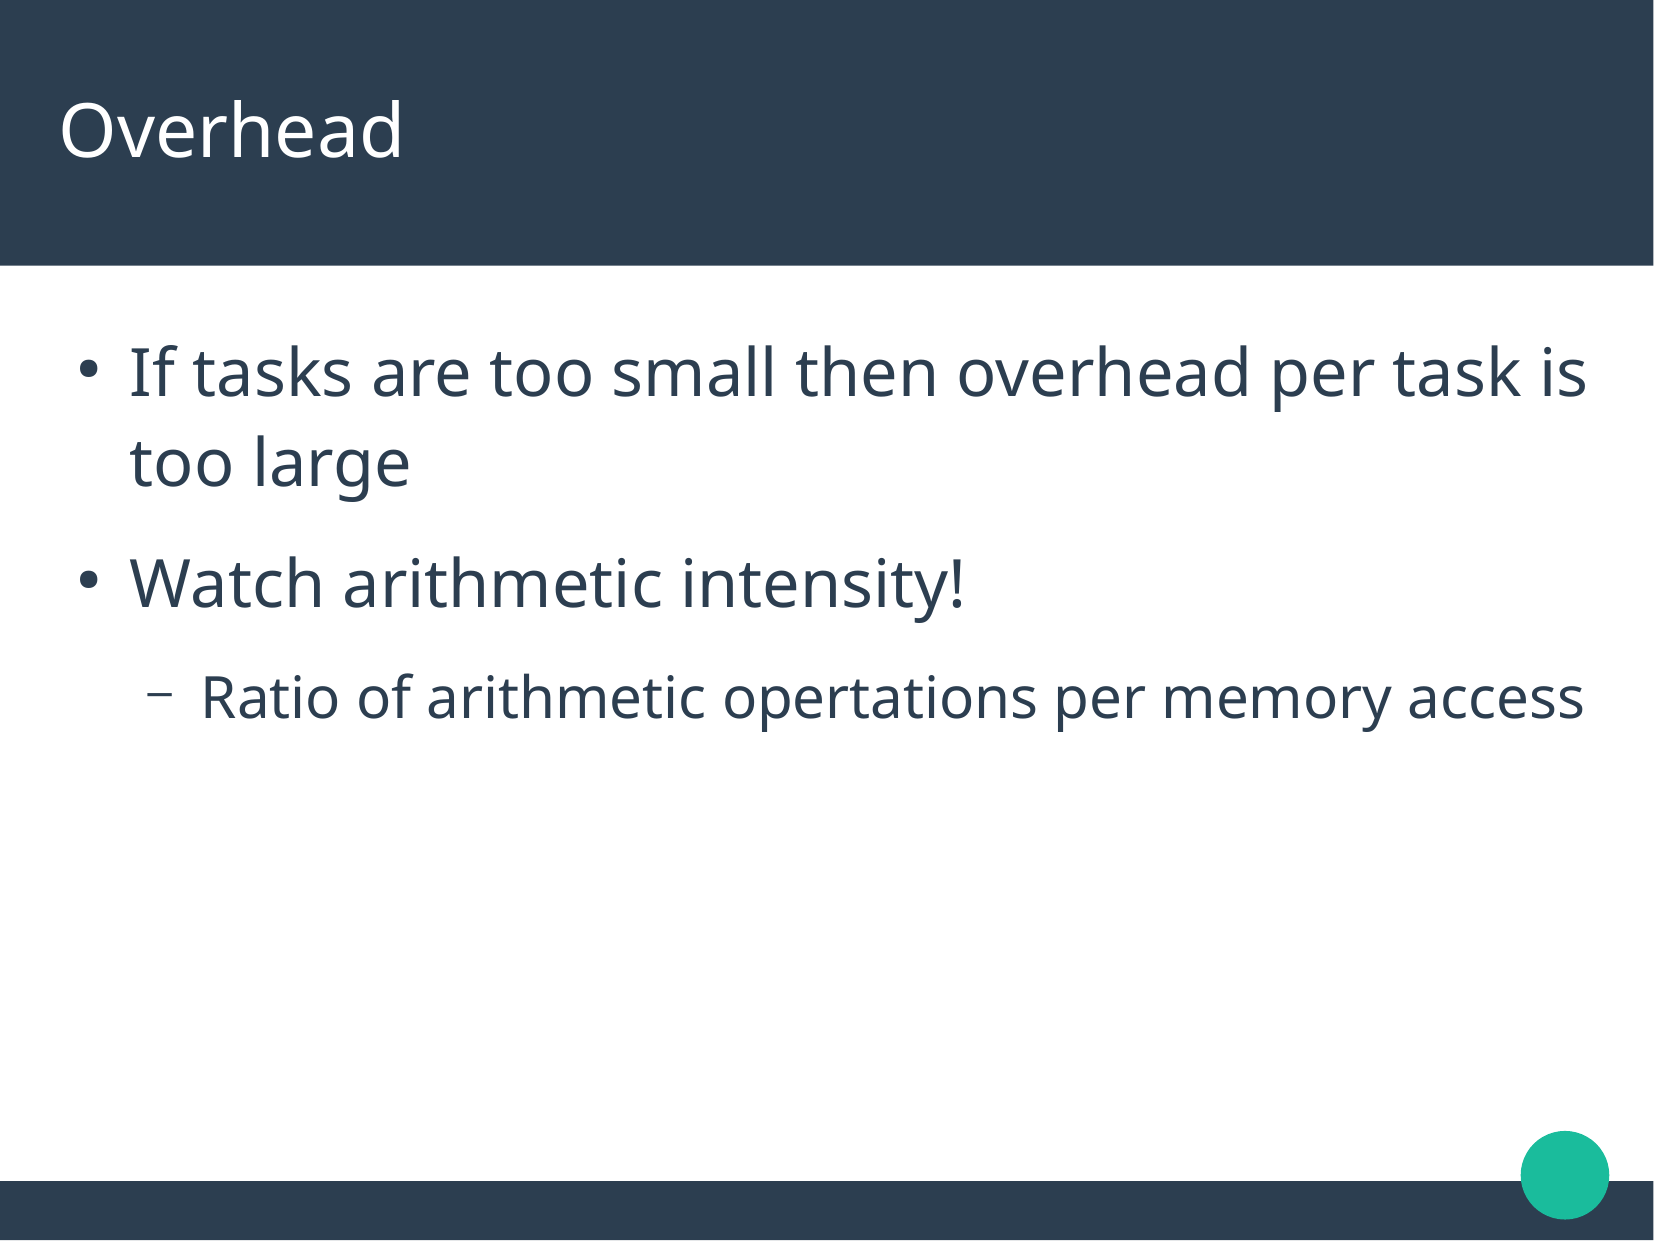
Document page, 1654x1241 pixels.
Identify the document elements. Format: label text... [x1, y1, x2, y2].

list If tasks are too small then overhead per task is too large Watch arithmetic intensity! Ratio of arithmetic opertations per memory access [59, 324, 1595, 1152]
title Overhead [59, 49, 1595, 207]
